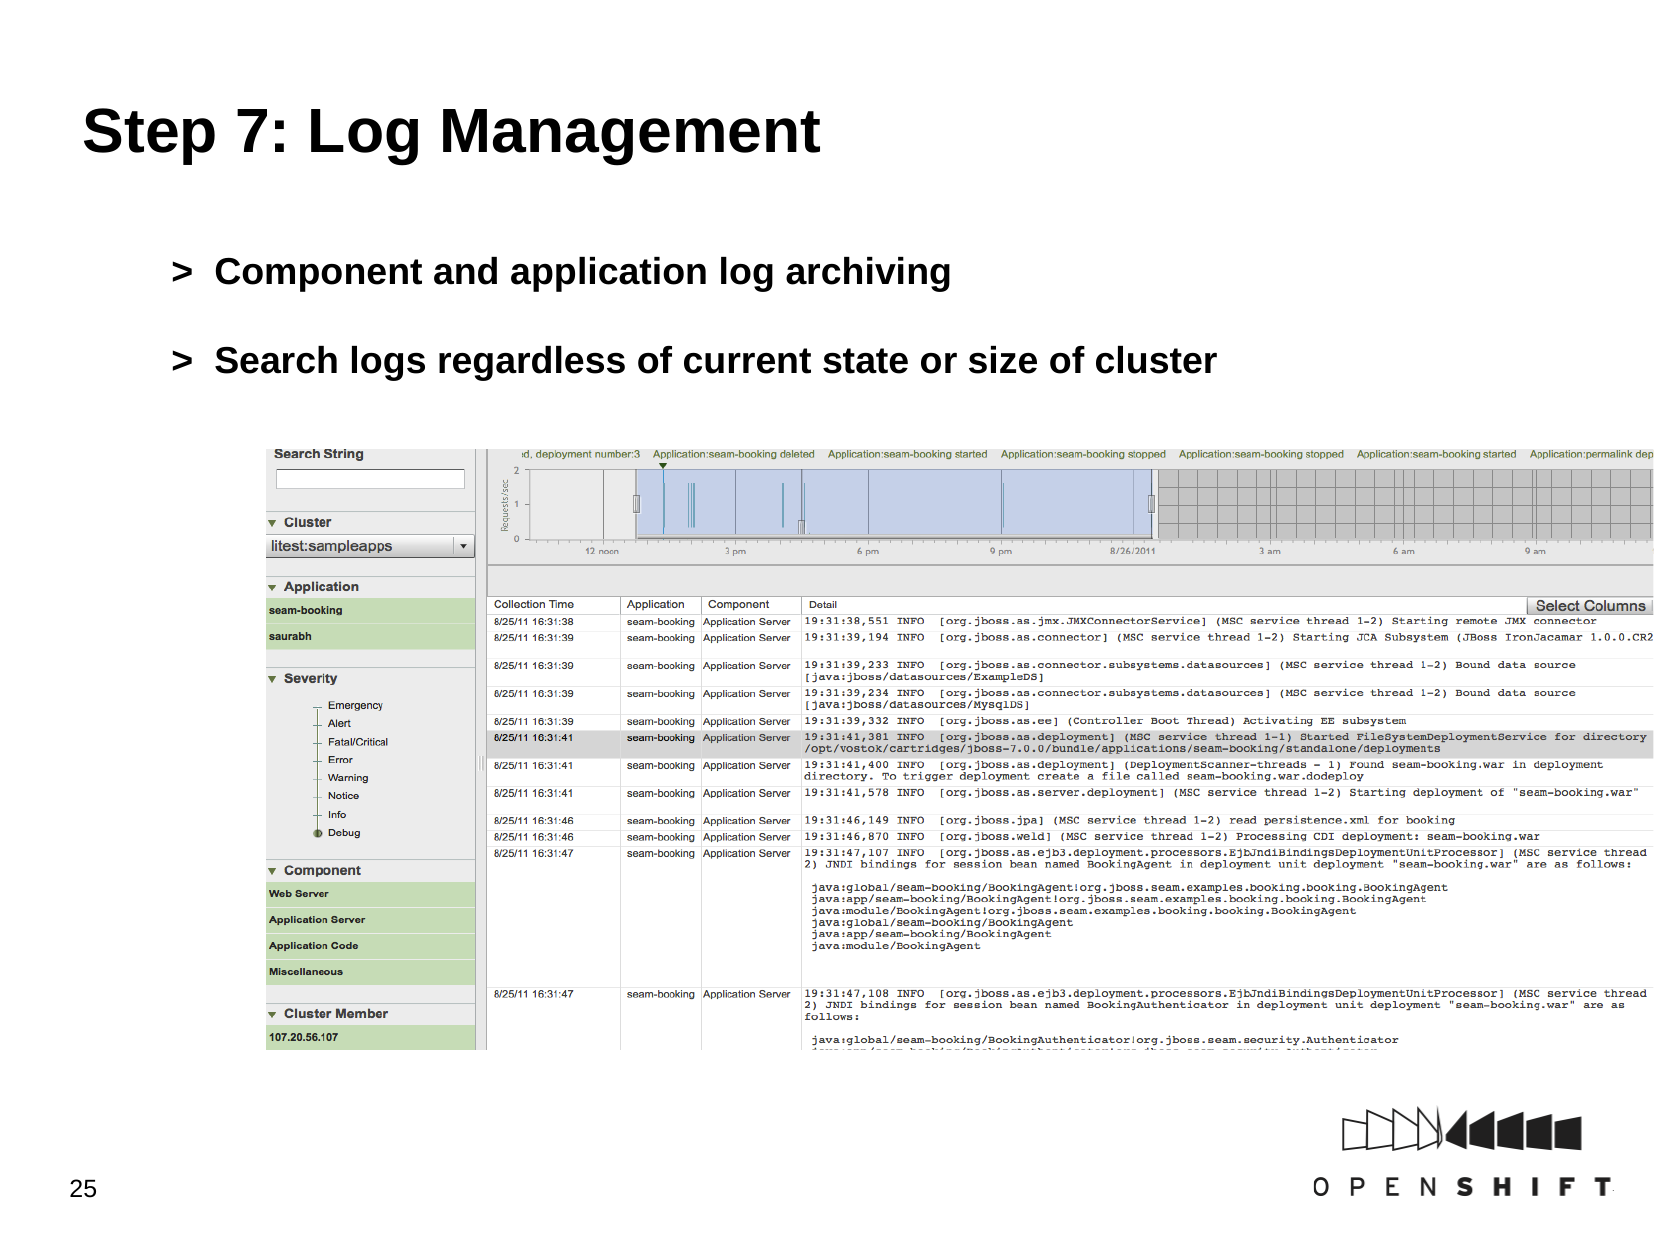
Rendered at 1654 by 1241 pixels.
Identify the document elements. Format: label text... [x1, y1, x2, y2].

picture [266, 449, 1654, 1051]
title Step 7: Log Management [82, 37, 1571, 226]
text_box > Search logs regardless of current state or size of cluster [156, 331, 1234, 389]
picture [1313, 1104, 1614, 1200]
text_box > Component and application log archiving [156, 243, 969, 301]
